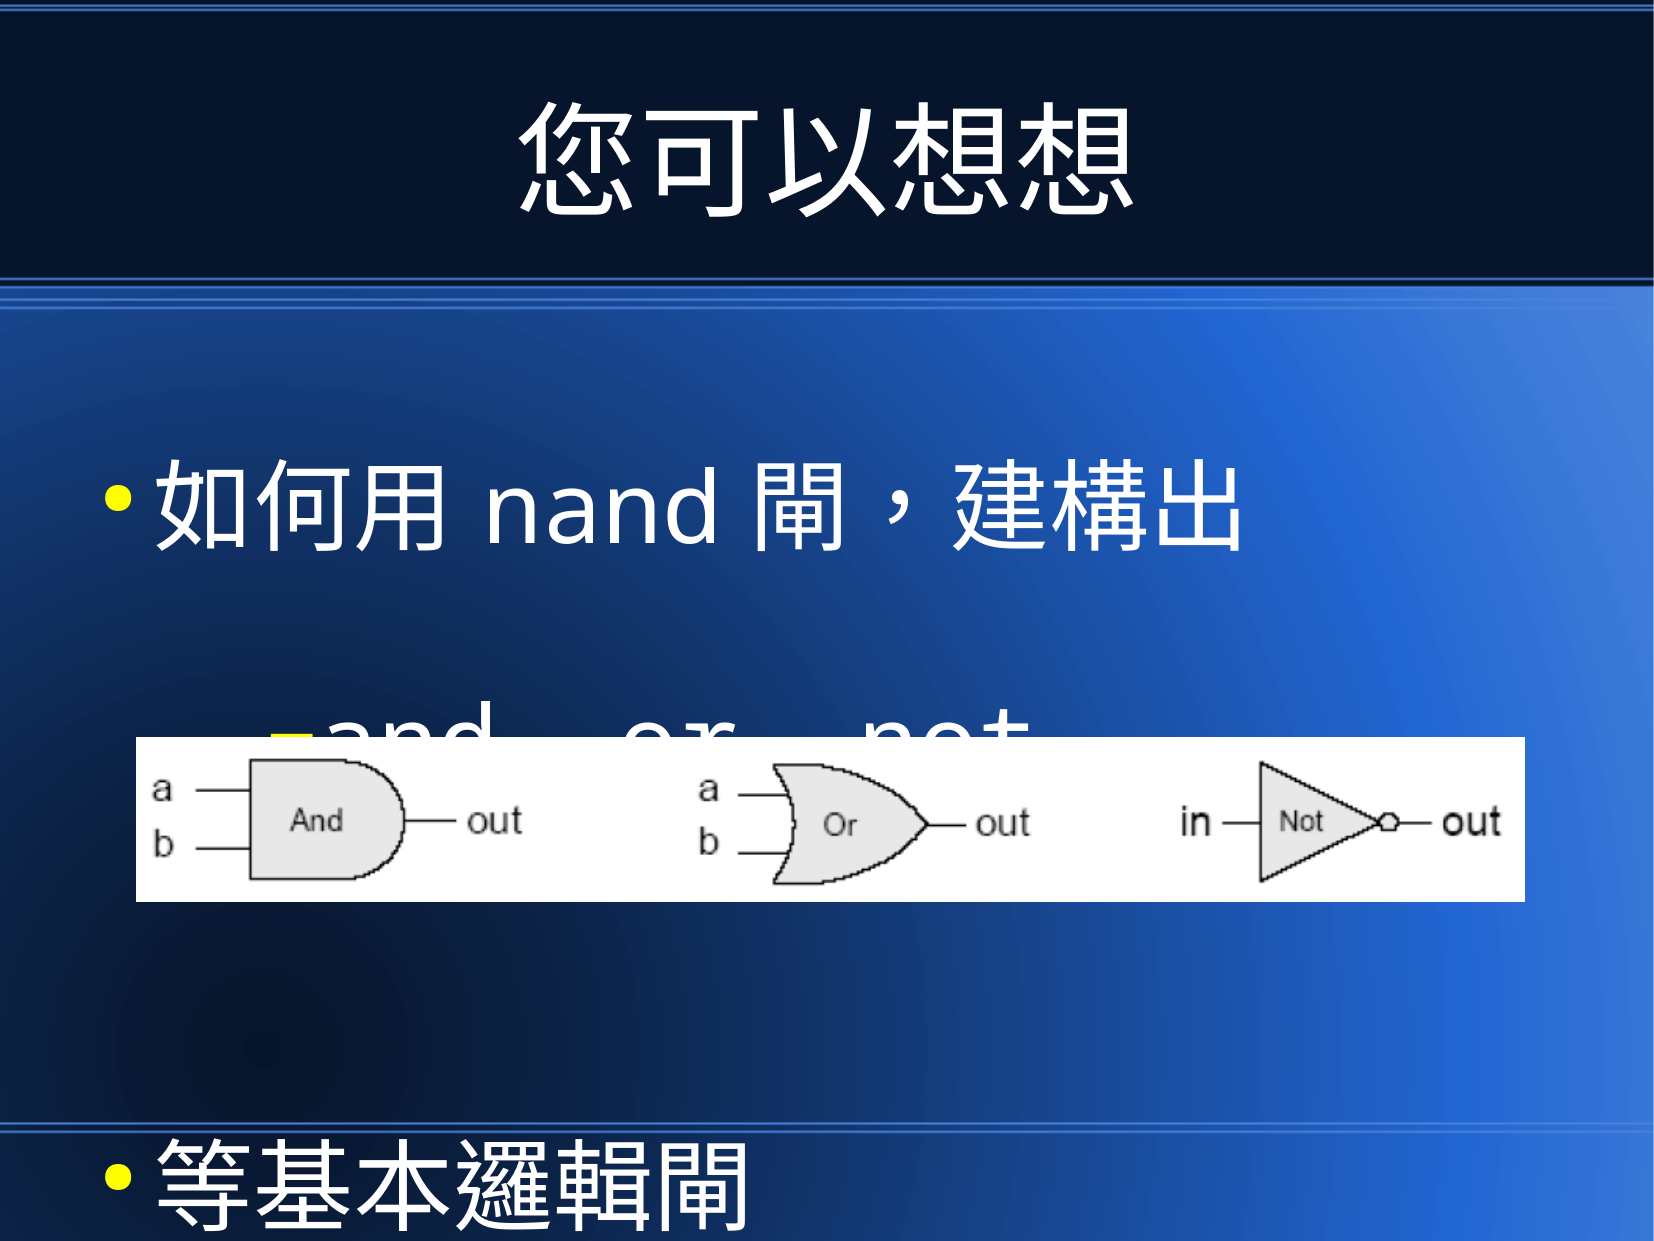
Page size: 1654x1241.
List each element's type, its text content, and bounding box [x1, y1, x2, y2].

picture [0, 0, 1654, 1241]
list 如何用nand閘，建構出 and, or, not 等基本邏輯閘 [82, 355, 1571, 1241]
picture [136, 737, 1525, 902]
title 您可以想想 [82, 49, 1571, 257]
